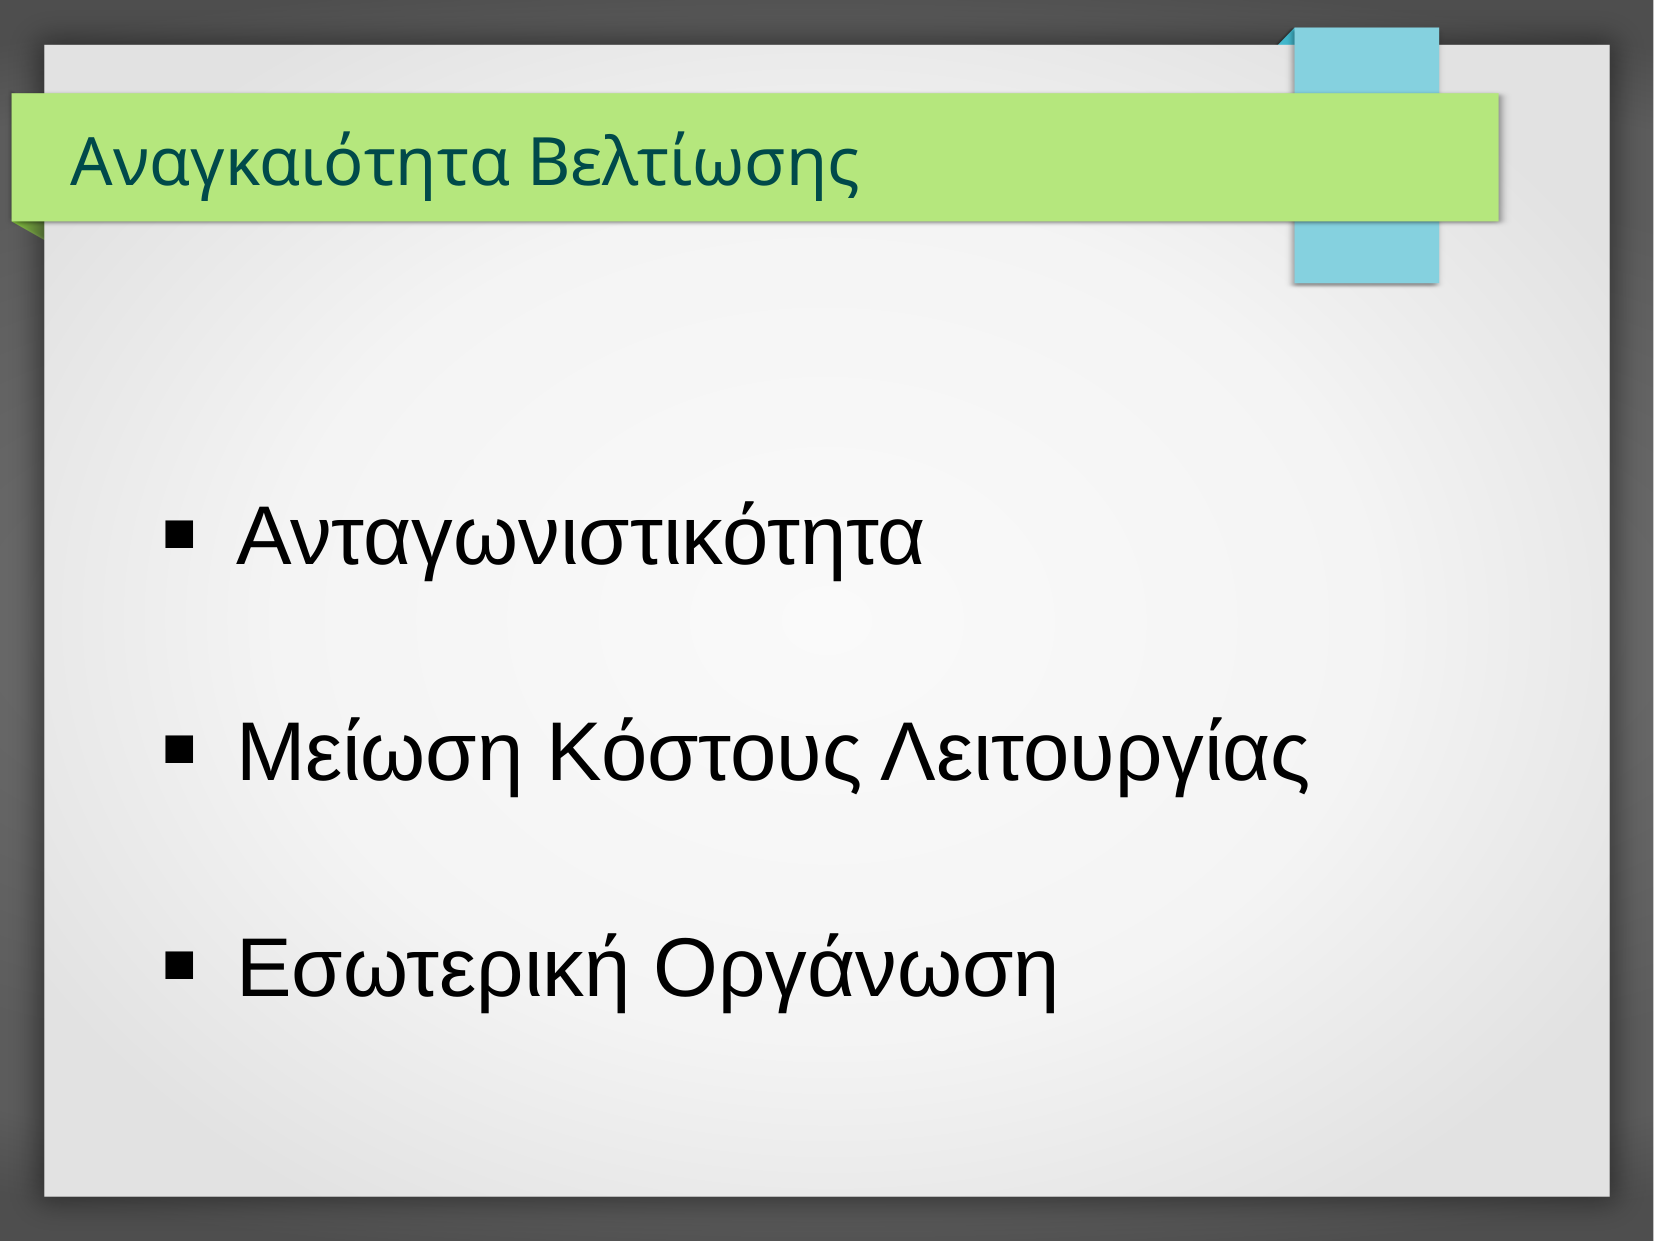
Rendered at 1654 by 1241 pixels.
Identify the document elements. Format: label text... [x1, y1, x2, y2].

picture [0, 0, 1654, 1241]
list Ανταγωνιστικότητα Μείωση Κόστους Λειτουργίας Εσωτερική Οργάνωση [147, 396, 1518, 1117]
title Αναγκαιότητα Βελτίωσης [70, 106, 1229, 213]
